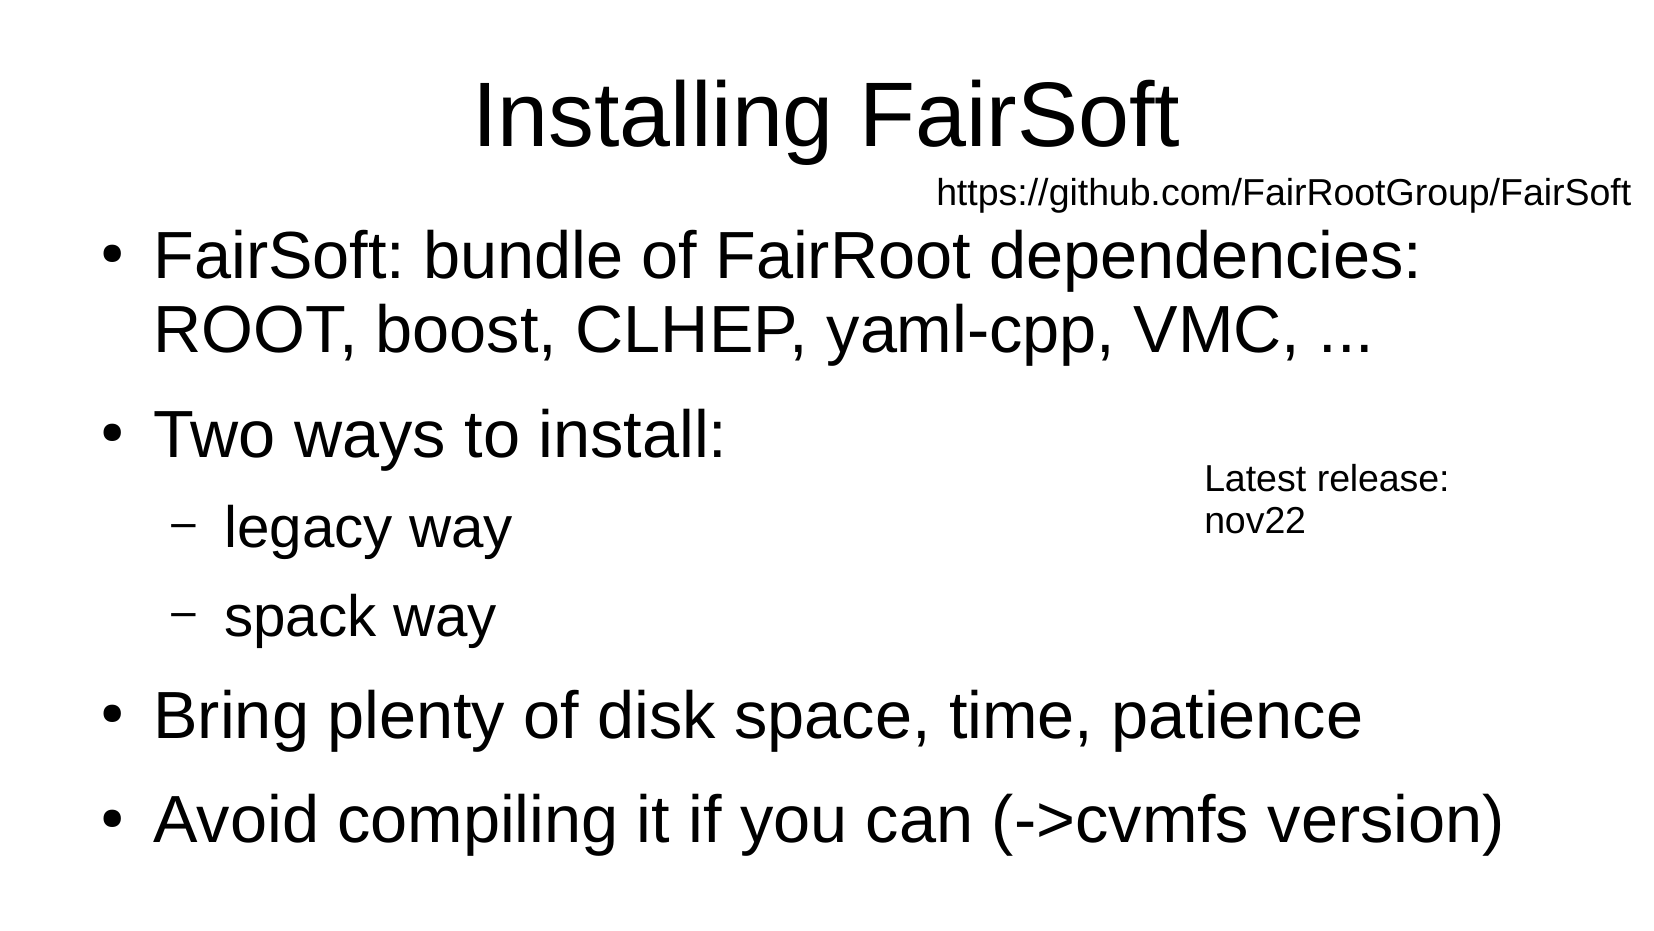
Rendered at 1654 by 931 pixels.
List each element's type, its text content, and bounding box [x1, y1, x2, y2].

title Installing FairSoft [82, 37, 1571, 193]
text_box Latest release: nov22 [1189, 450, 1465, 549]
text_box https://github.com/FairRootGroup/FairSoft [921, 163, 1647, 221]
list FairSoft: bundle of FairRoot dependencies: ROOT, boost, CLHEP, yaml-cpp, VMC, ... Two ways to install: legacy way spack way Bring plenty of disk space, time, patience Avoid compiling it if you can (->cvmfs version) [82, 217, 1571, 931]
